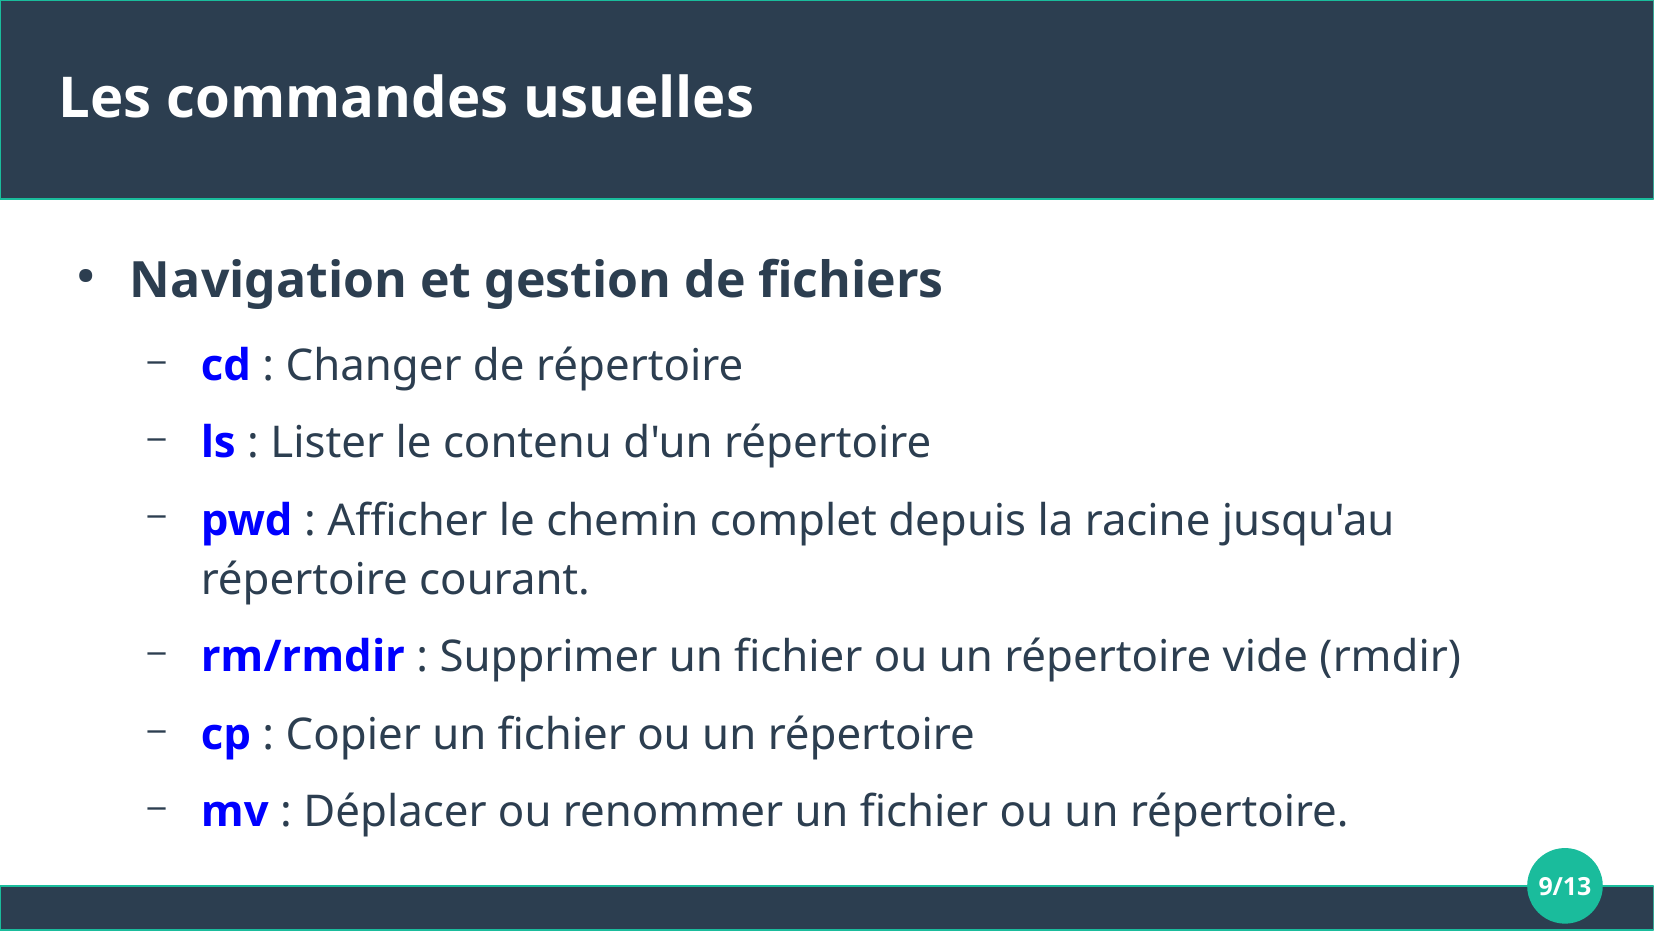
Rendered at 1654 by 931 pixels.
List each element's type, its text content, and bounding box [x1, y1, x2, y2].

list Navigation et gestion de fichiers cd : Changer de répertoire ls : Lister le contenu d'un répertoire pwd : Afficher le chemin complet depuis la racine jusqu'au répertoire courant. rm/rmdir : Supprimer un fichier ou un répertoire vide (rmdir) cp : Copier un fichier ou un répertoire mv : Déplacer ou renommer un fichier ou un répertoire. [59, 243, 1595, 864]
title Les commandes usuelles [59, 37, 1595, 155]
